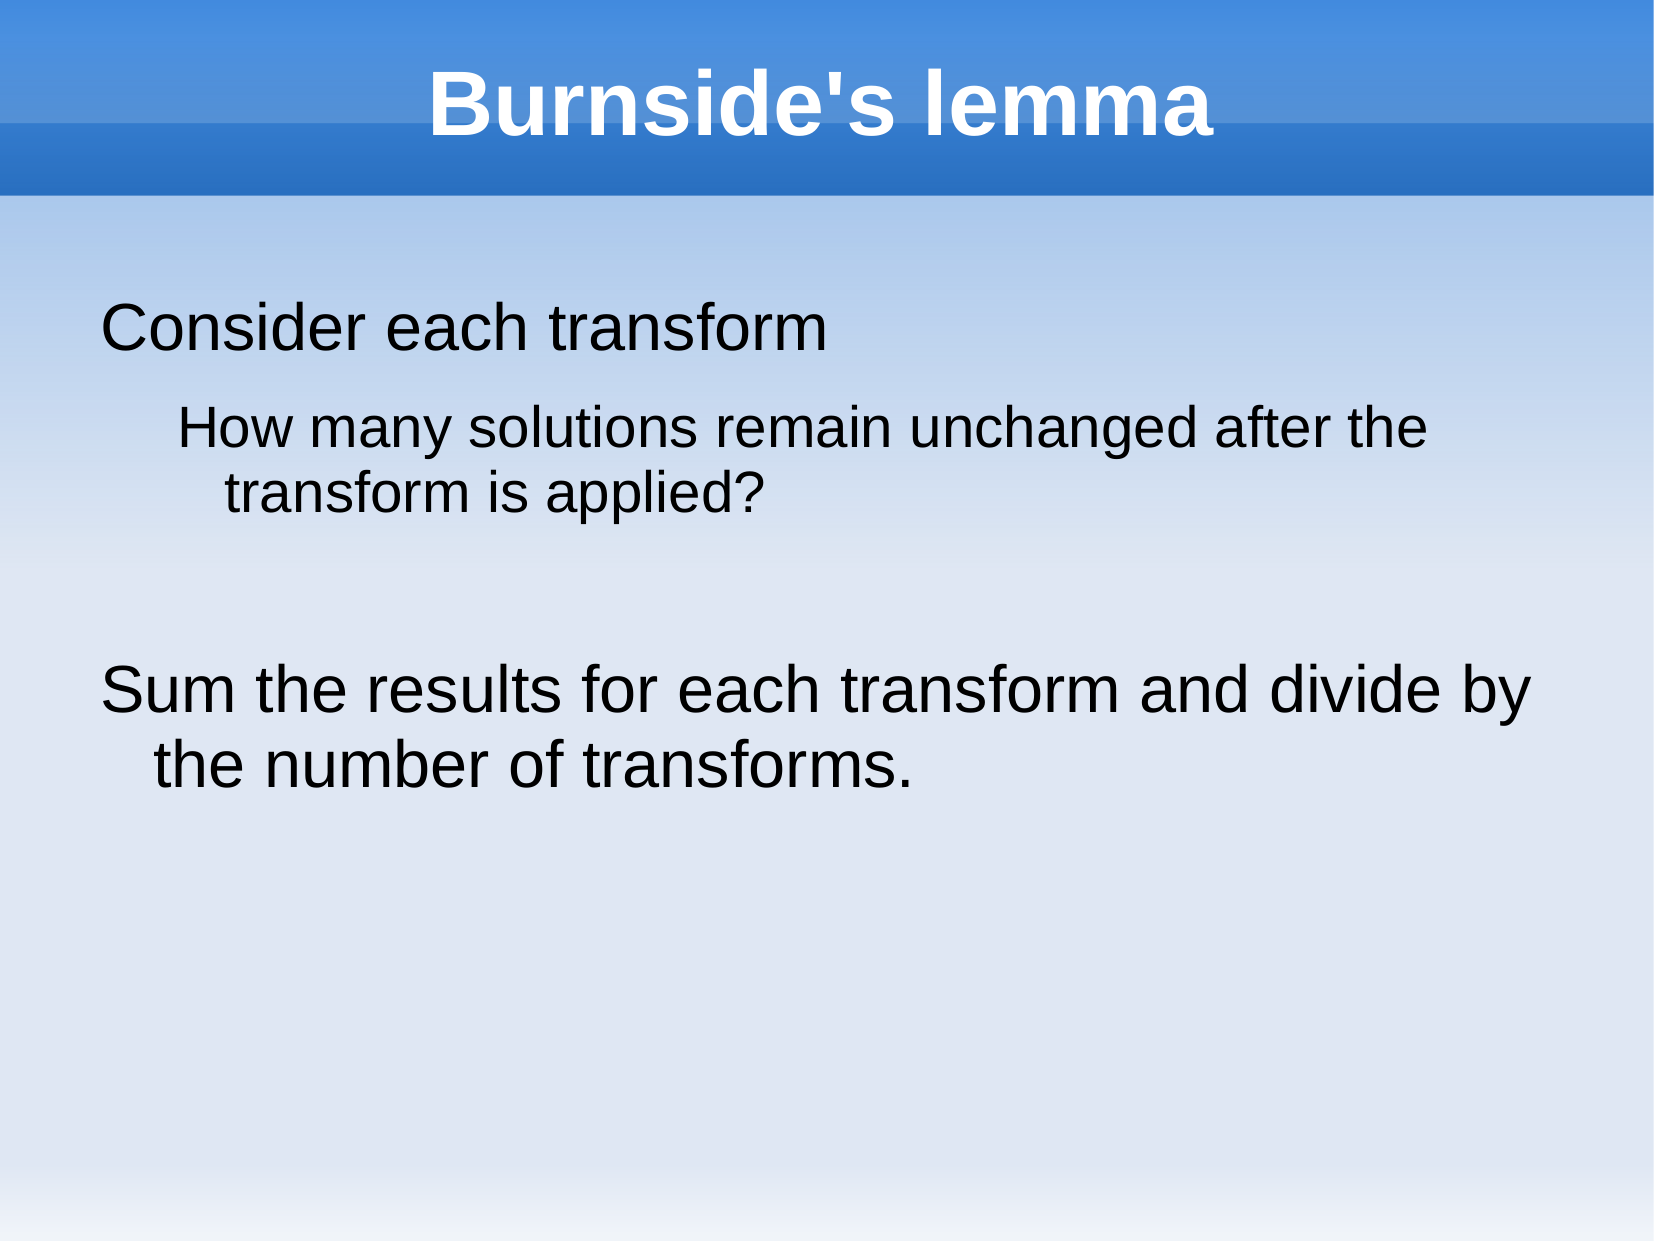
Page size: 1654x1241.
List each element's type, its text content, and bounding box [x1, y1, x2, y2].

picture [0, 0, 1654, 1241]
list Consider each transform How many solutions remain unchanged after the transform is applied? Sum the results for each transform and divide by the number of transforms. [82, 290, 1571, 1094]
title Burnside's lemma [76, 0, 1565, 208]
